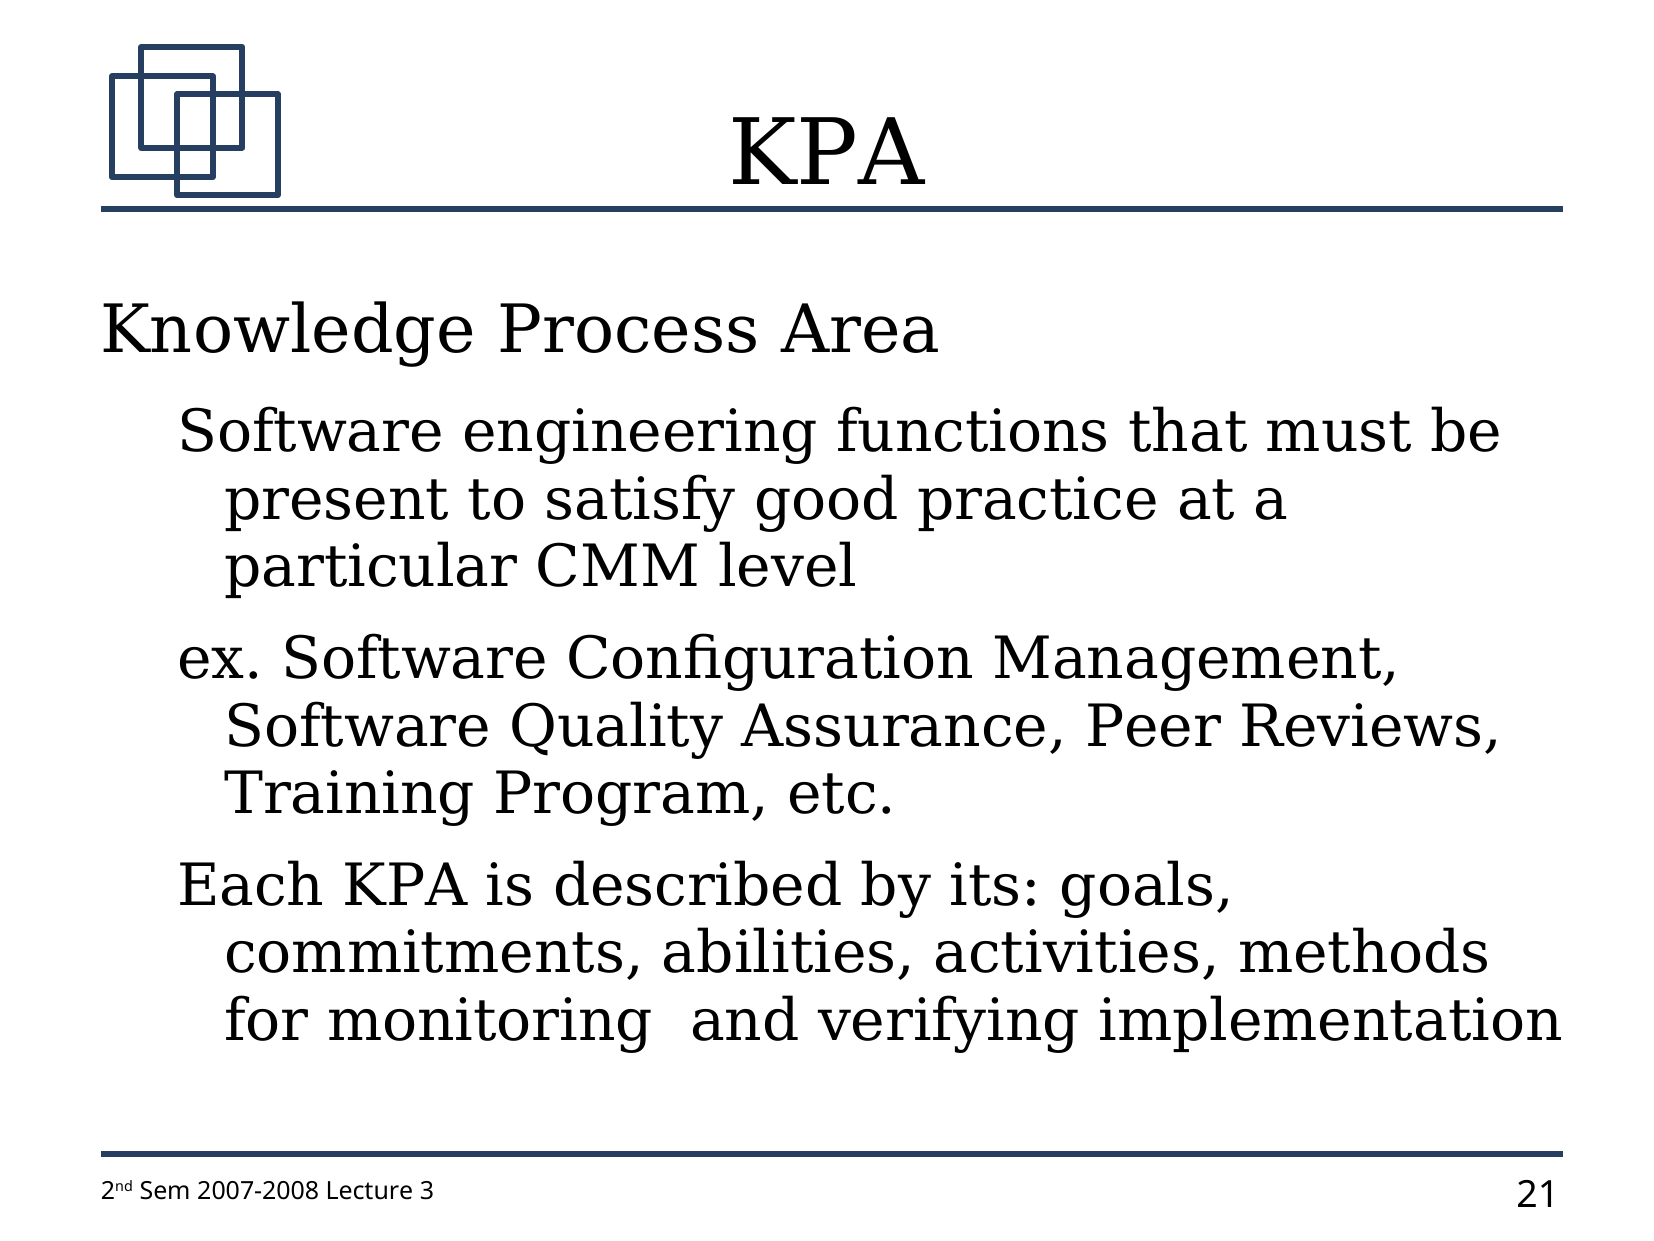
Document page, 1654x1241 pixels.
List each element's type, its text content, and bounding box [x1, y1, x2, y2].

list Knowledge Process Area Software engineering functions that must be present to satisfy good practice at a particular CMM level ex. Software Configuration Management, Software Quality Assurance, Peer Reviews, Training Program, etc. Each KPA is described by its: goals, commitments, abilities, activities, methods for monitoring and verifying implementation [82, 290, 1571, 1109]
title KPA [82, 49, 1571, 257]
